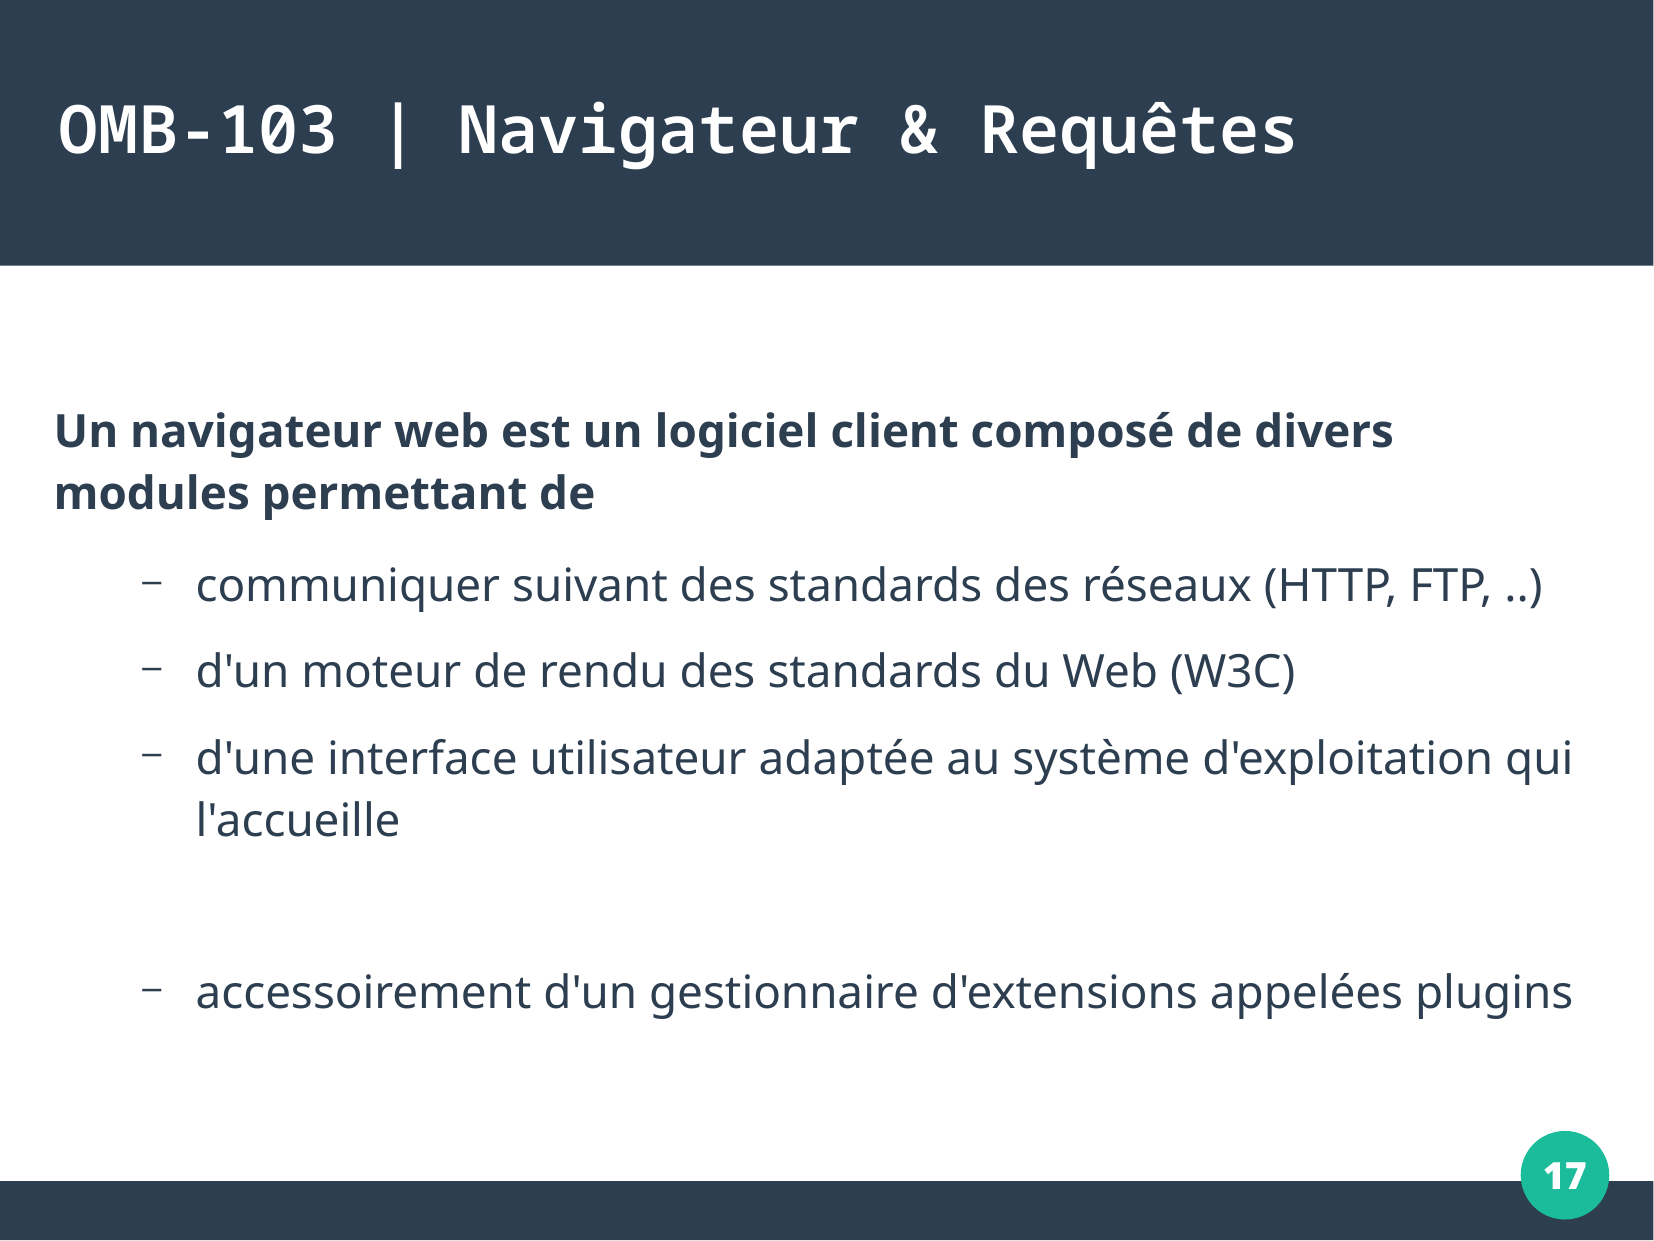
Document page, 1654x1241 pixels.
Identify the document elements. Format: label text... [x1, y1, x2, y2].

title OMB-103 | Navigateur & Requêtes [59, 49, 1595, 207]
list Un navigateur web est un logiciel client composé de divers modules permettant de communiquer suivant des standards des réseaux (HTTP, FTP, ..) d'un moteur de rendu des standards du Web (W3C) d'une interface utilisateur adaptée au système d'exploitation qui l'accueille accessoirement d'un gestionnaire d'extensions appelées plugins [53, 269, 1595, 1152]
